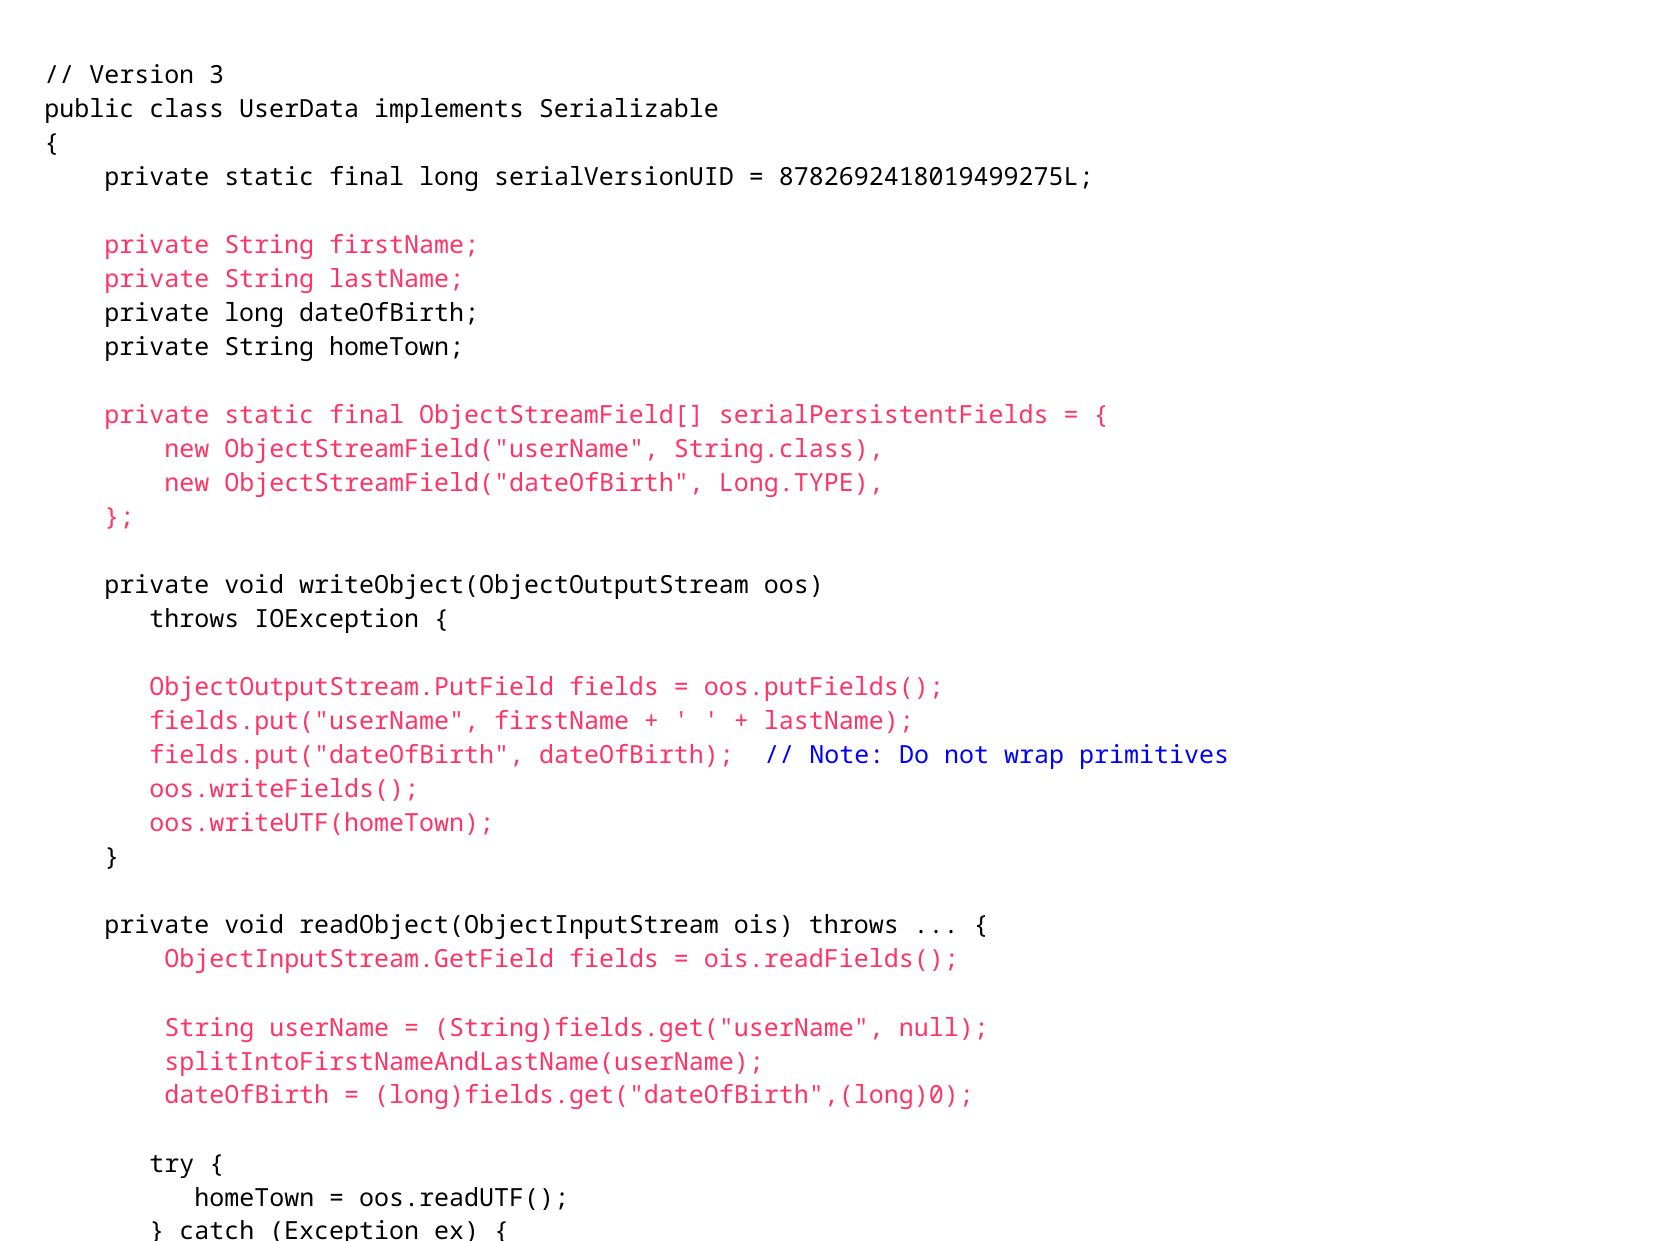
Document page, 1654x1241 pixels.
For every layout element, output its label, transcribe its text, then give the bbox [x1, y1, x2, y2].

text_box // Version 3 public class UserData implements Serializable { private static final long serialVersionUID = 8782692418019499275L; private String firstName; private String lastName; private long dateOfBirth; private String homeTown; private static final ObjectStreamField[] serialPersistentFields = { new ObjectStreamField("userName", String.class), new ObjectStreamField("dateOfBirth", Long.TYPE), }; private void writeObject(ObjectOutputStream oos) throws IOException { ObjectOutputStream.PutField fields = oos.putFields(); fields.put("userName", firstName + ' ' + lastName); fields.put("dateOfBirth", dateOfBirth); // Note: Do not wrap primitives oos.writeFields(); oos.writeUTF(homeTown); } private void readObject(ObjectInputStream ois) throws ... { ObjectInputStream.GetField fields = ois.readFields(); String userName = (String)fields.get("userName", null); splitIntoFirstNameAndLastName(userName); dateOfBirth = (long)fields.get("dateOfBirth",(long)0); try { homeTown = oos.readUTF(); } catch (Exception ex) { homeTown = "Unknown, USA"; } } } [44, 56, 1623, 1131]
